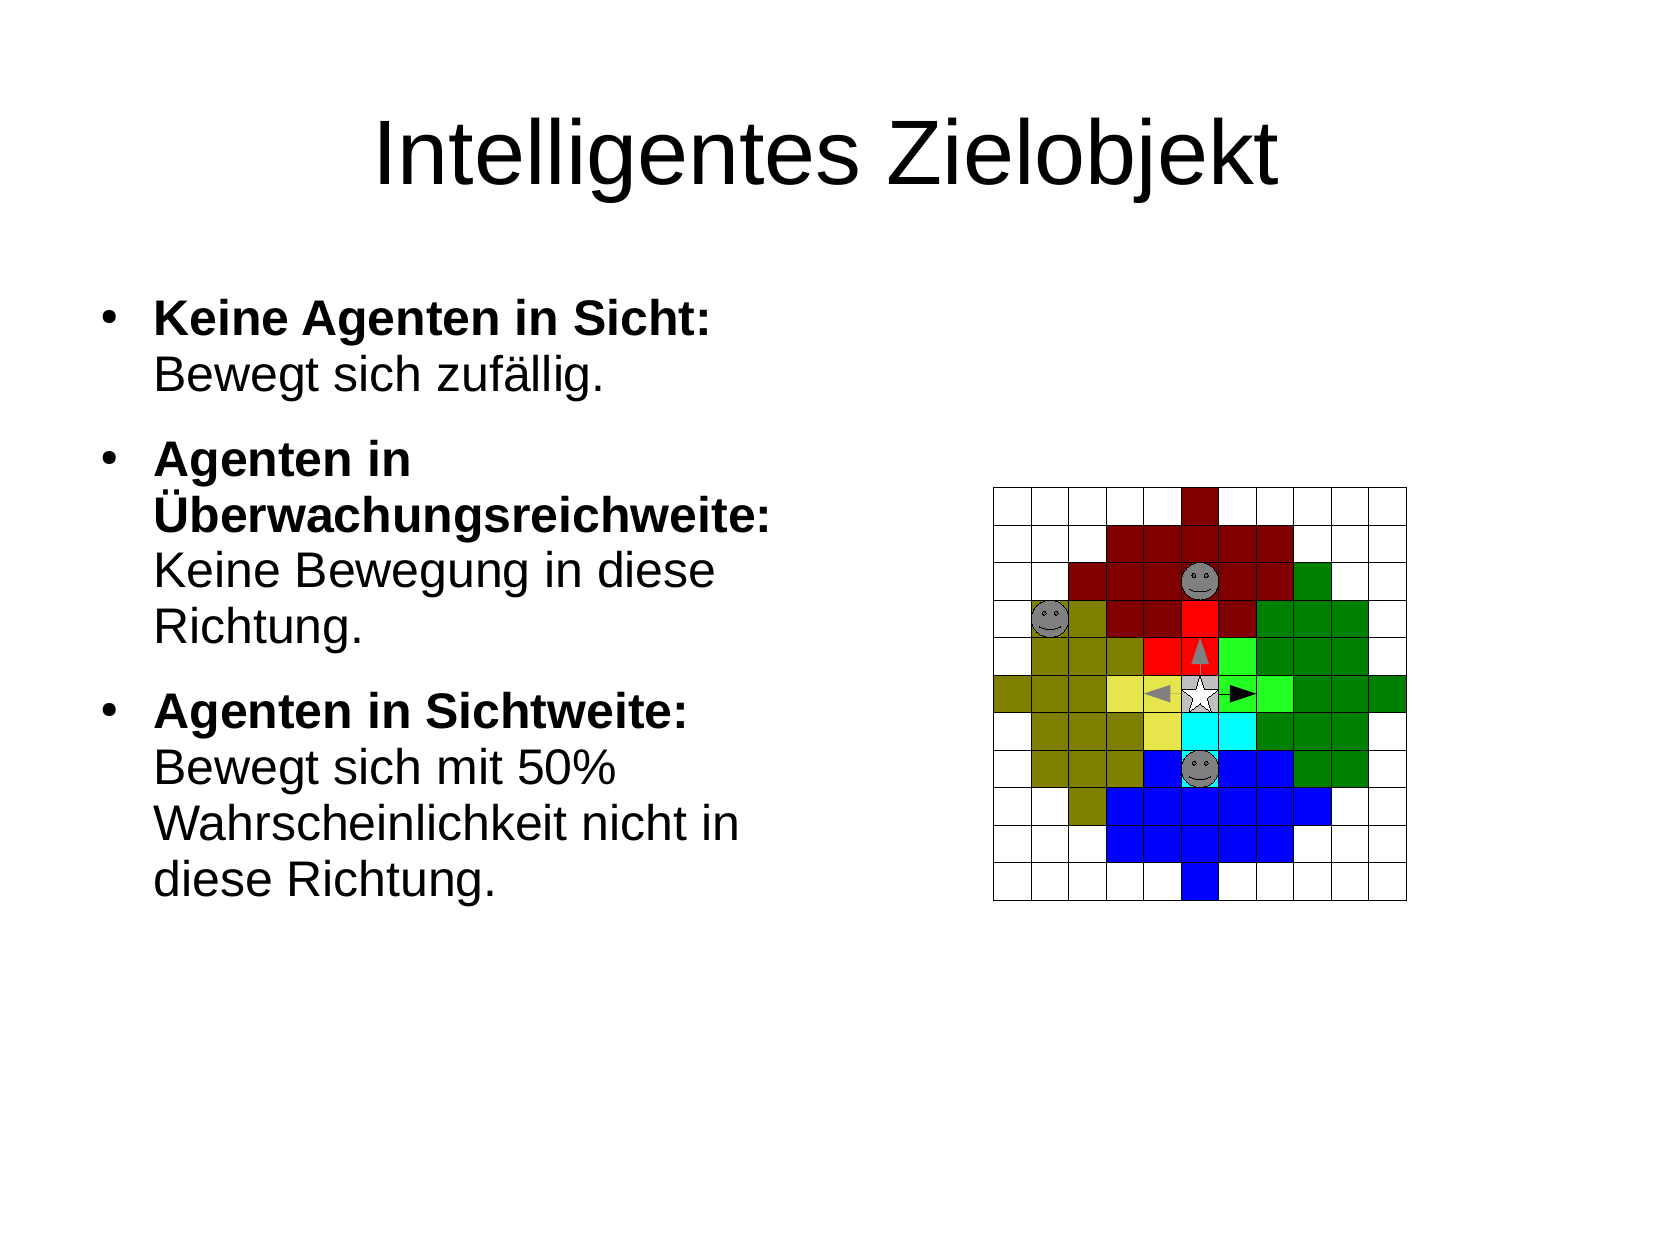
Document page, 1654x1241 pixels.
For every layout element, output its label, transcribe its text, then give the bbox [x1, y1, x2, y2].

title Intelligentes Zielobjekt [82, 49, 1571, 257]
text_box [993, 487, 1407, 901]
list Keine Agenten in Sicht: Bewegt sich zufällig. Agenten in Überwachungsreichweite: Keine Bewegung in diese Richtung. Agenten in Sichtweite: Bewegt sich mit 50% Wahrscheinlichkeit nicht in diese Richtung. [82, 290, 809, 1094]
